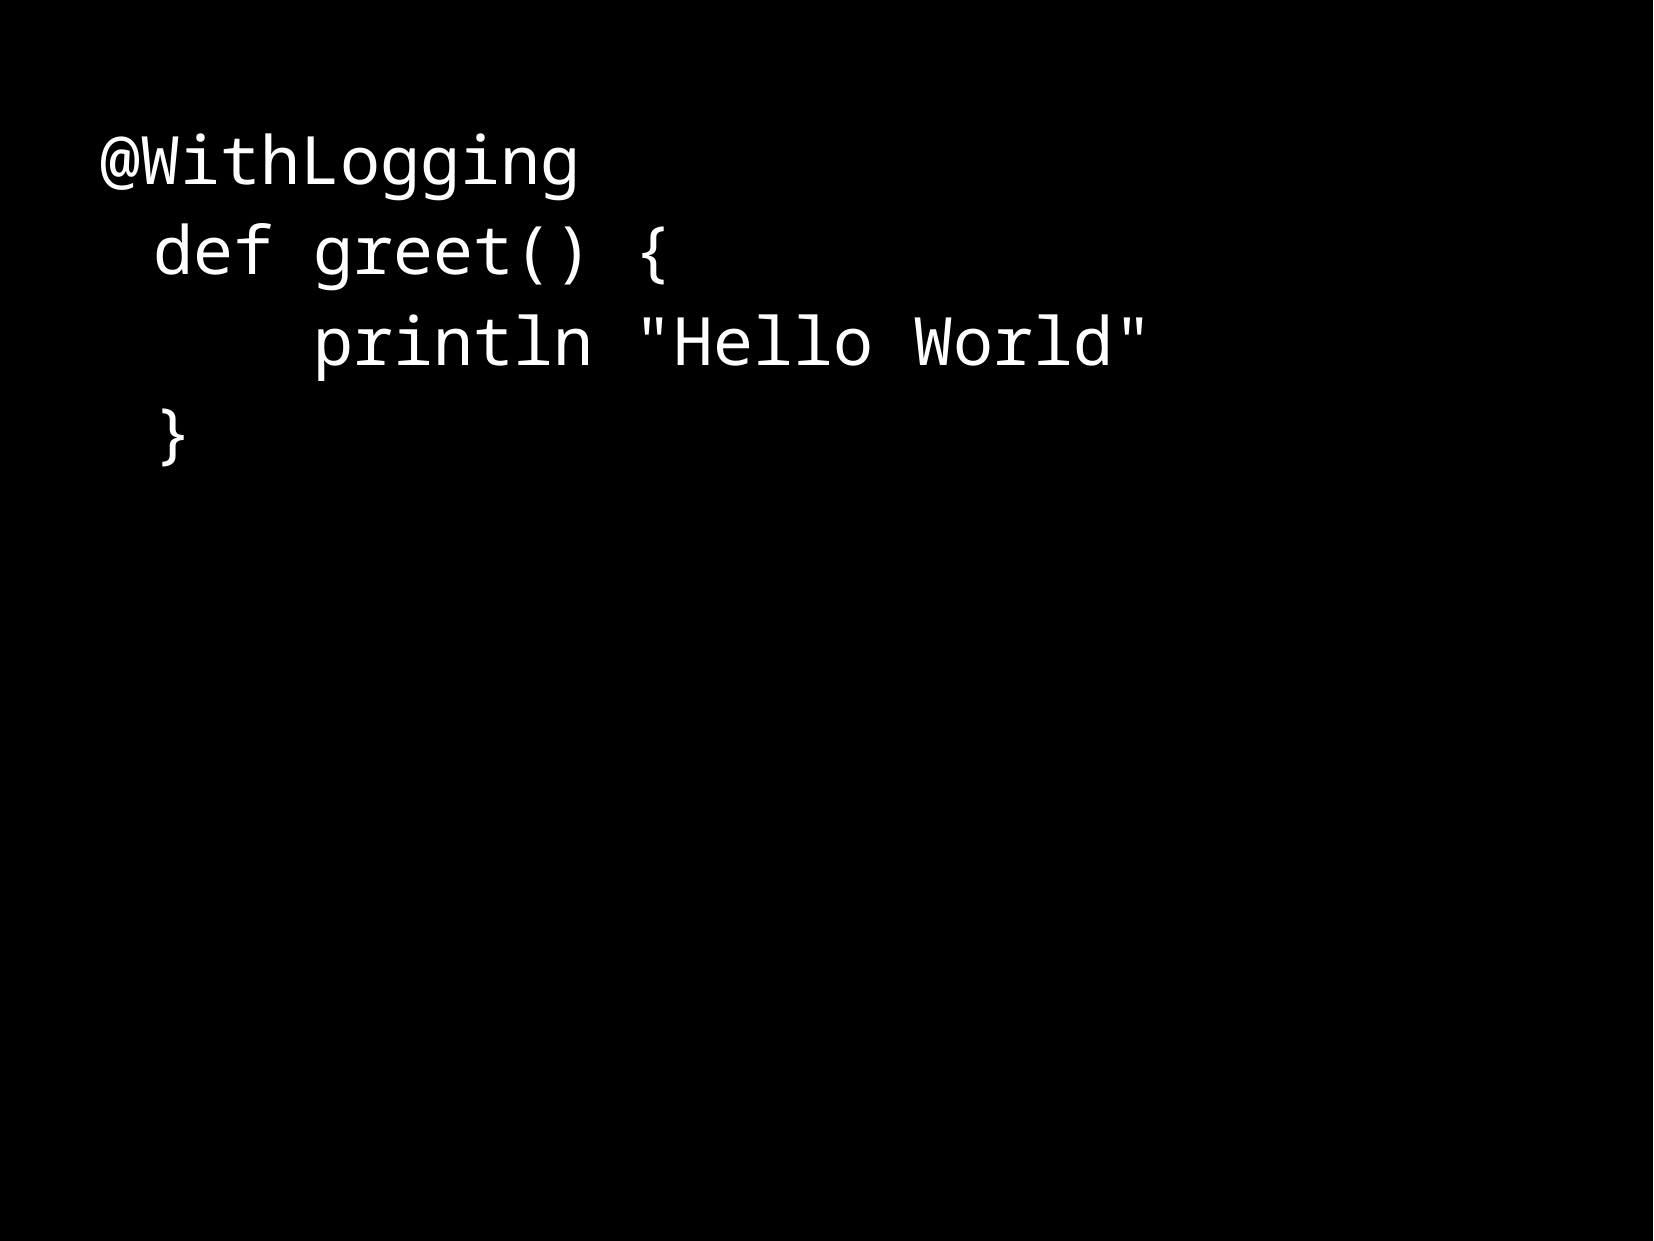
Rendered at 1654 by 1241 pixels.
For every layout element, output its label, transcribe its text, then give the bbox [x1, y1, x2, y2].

list @WithLogging def greet() { println "Hello World" } [82, 112, 1571, 982]
